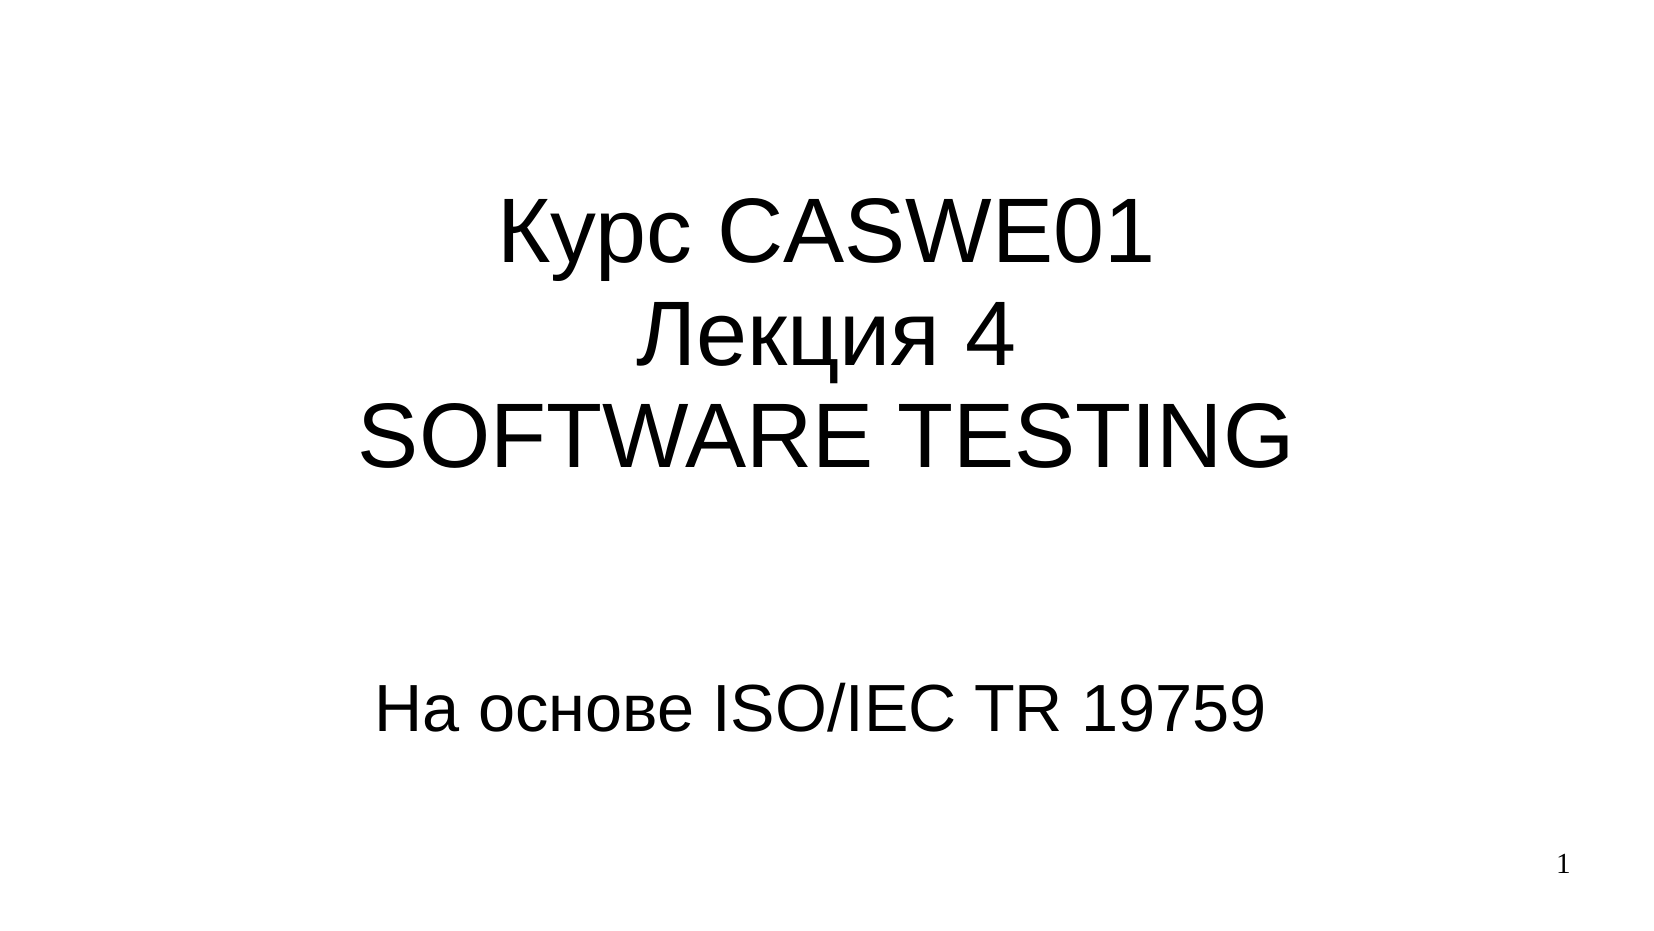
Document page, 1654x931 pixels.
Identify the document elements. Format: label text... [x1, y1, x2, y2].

title Курс CASWE01 Лекция 4 SOFTWARE TESTING [29, 76, 1625, 591]
subtitle На основе ISO/IEC TR 19759 [76, 561, 1565, 857]
